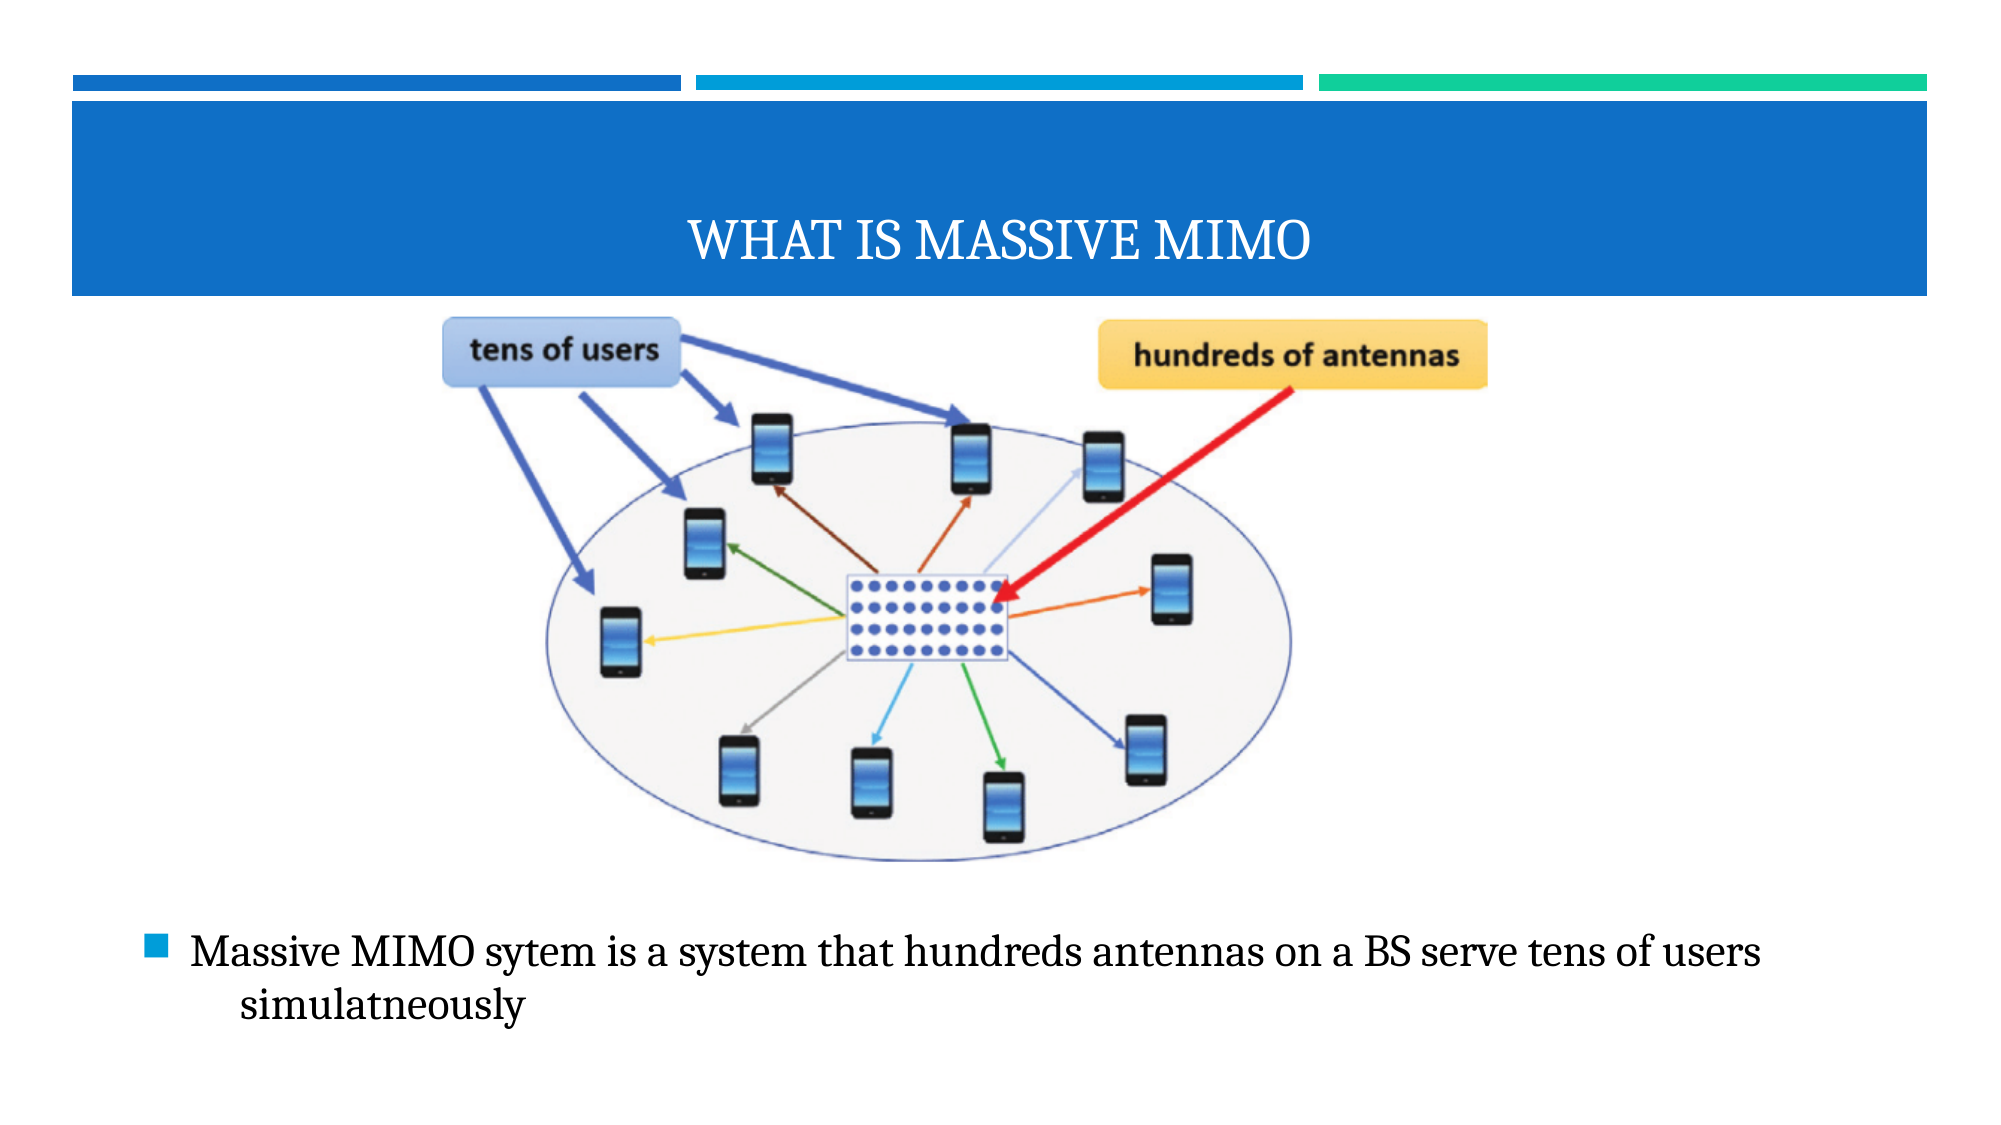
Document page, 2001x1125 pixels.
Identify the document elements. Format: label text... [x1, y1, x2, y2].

picture [435, 308, 1494, 869]
title What is massive mimo [95, 115, 1905, 282]
list Massive MIMO sytem is a system that hundreds antennas on a BS serve tens of users simulatneously [124, 895, 1935, 1062]
